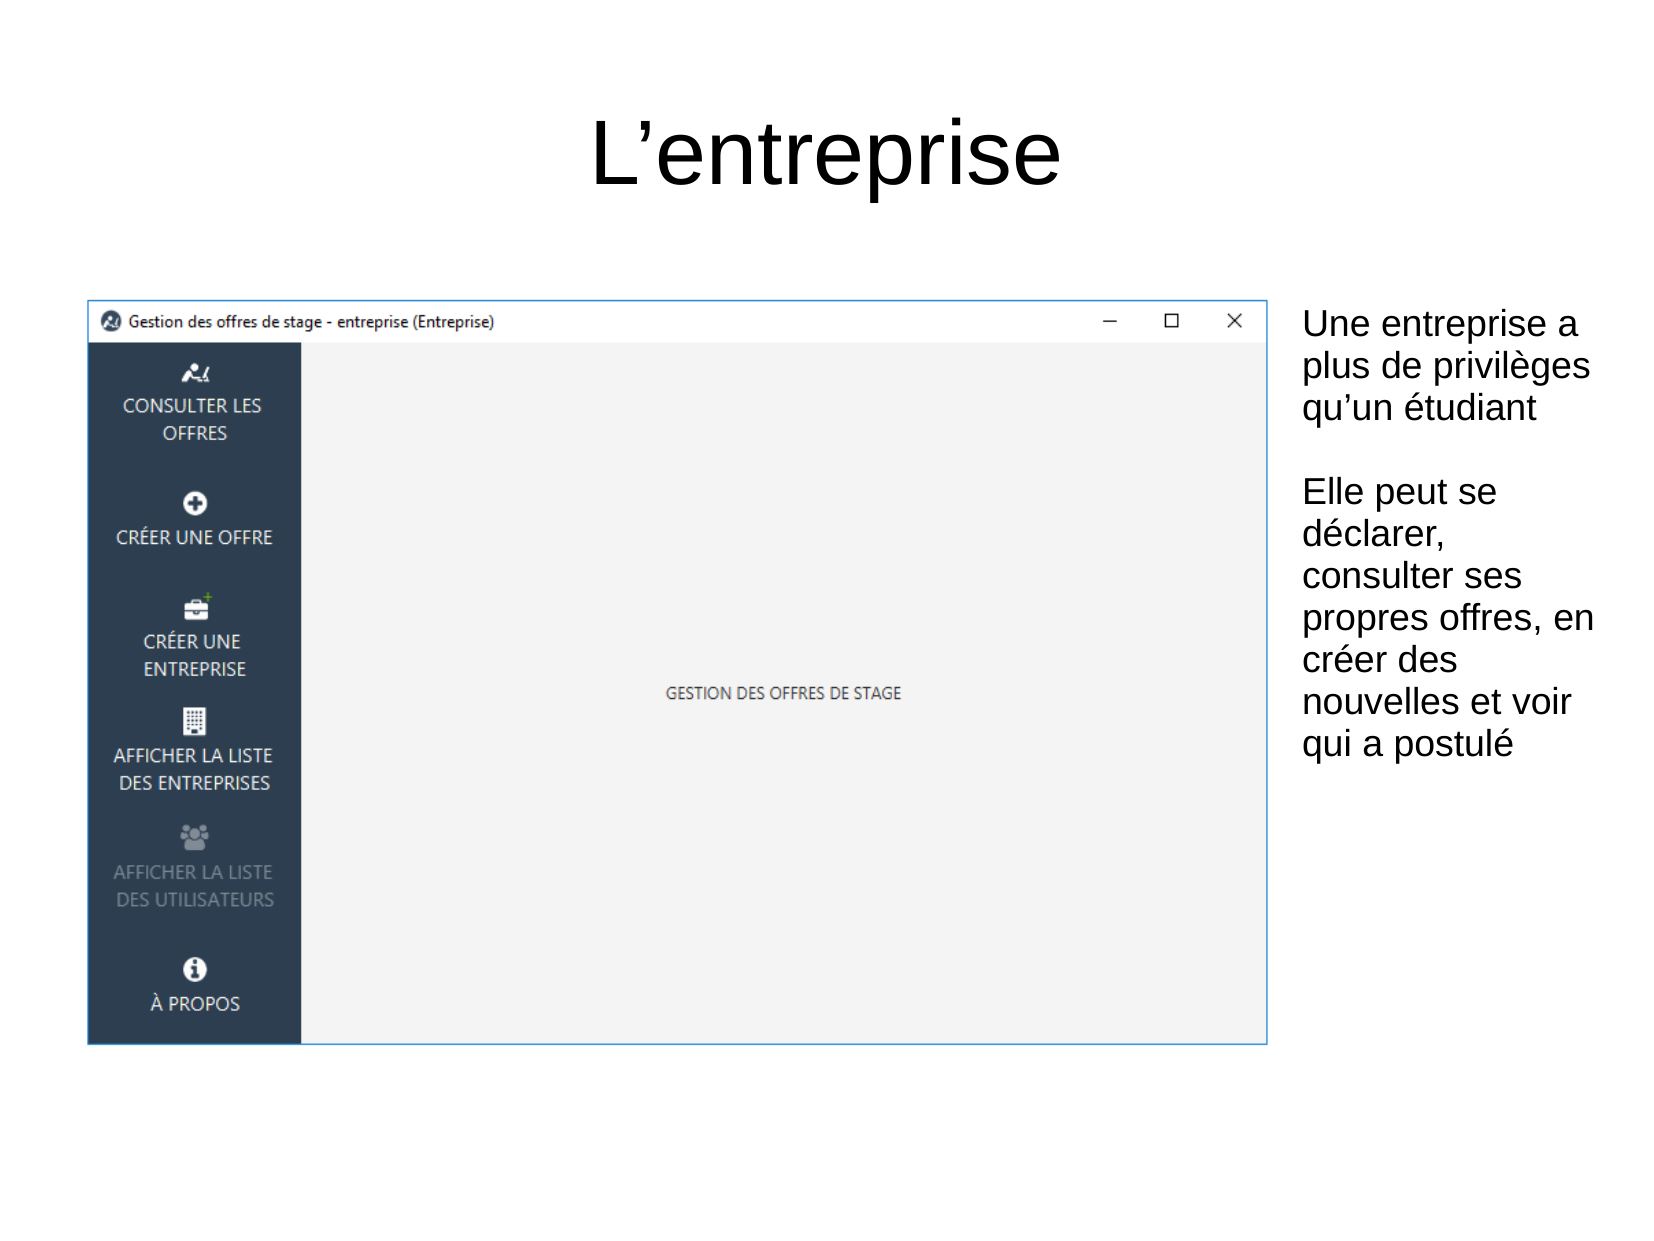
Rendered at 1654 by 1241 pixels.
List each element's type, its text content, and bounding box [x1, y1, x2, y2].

title L’entreprise [82, 49, 1571, 257]
text_box Une entreprise a plus de privilèges qu’un étudiant Elle peut se déclarer, consulter ses propres offres, en créer des nouvelles et voir qui a postulé [1287, 295, 1619, 1241]
picture [82, 296, 1276, 1052]
